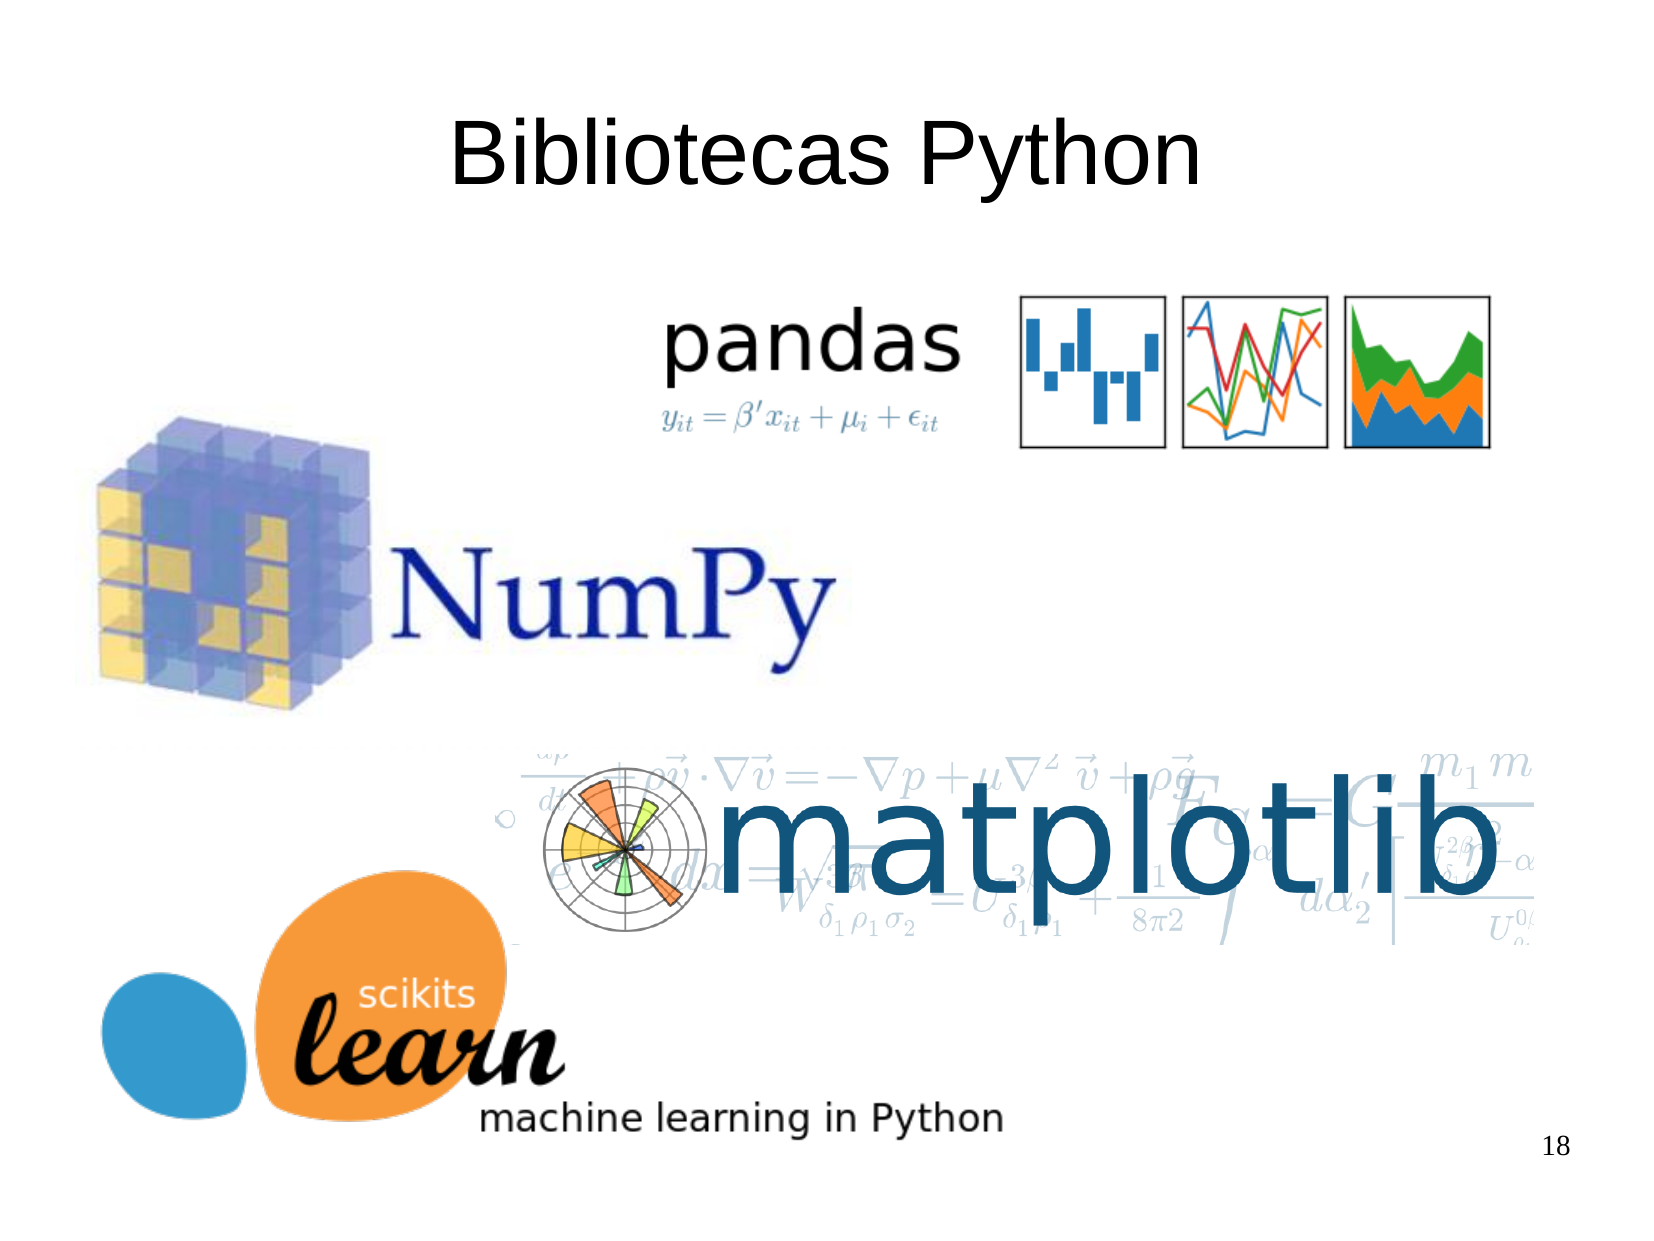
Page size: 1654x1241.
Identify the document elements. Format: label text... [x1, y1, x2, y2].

title Bibliotecas Python [82, 49, 1571, 257]
picture [75, 277, 1516, 751]
picture [76, 754, 1534, 1162]
